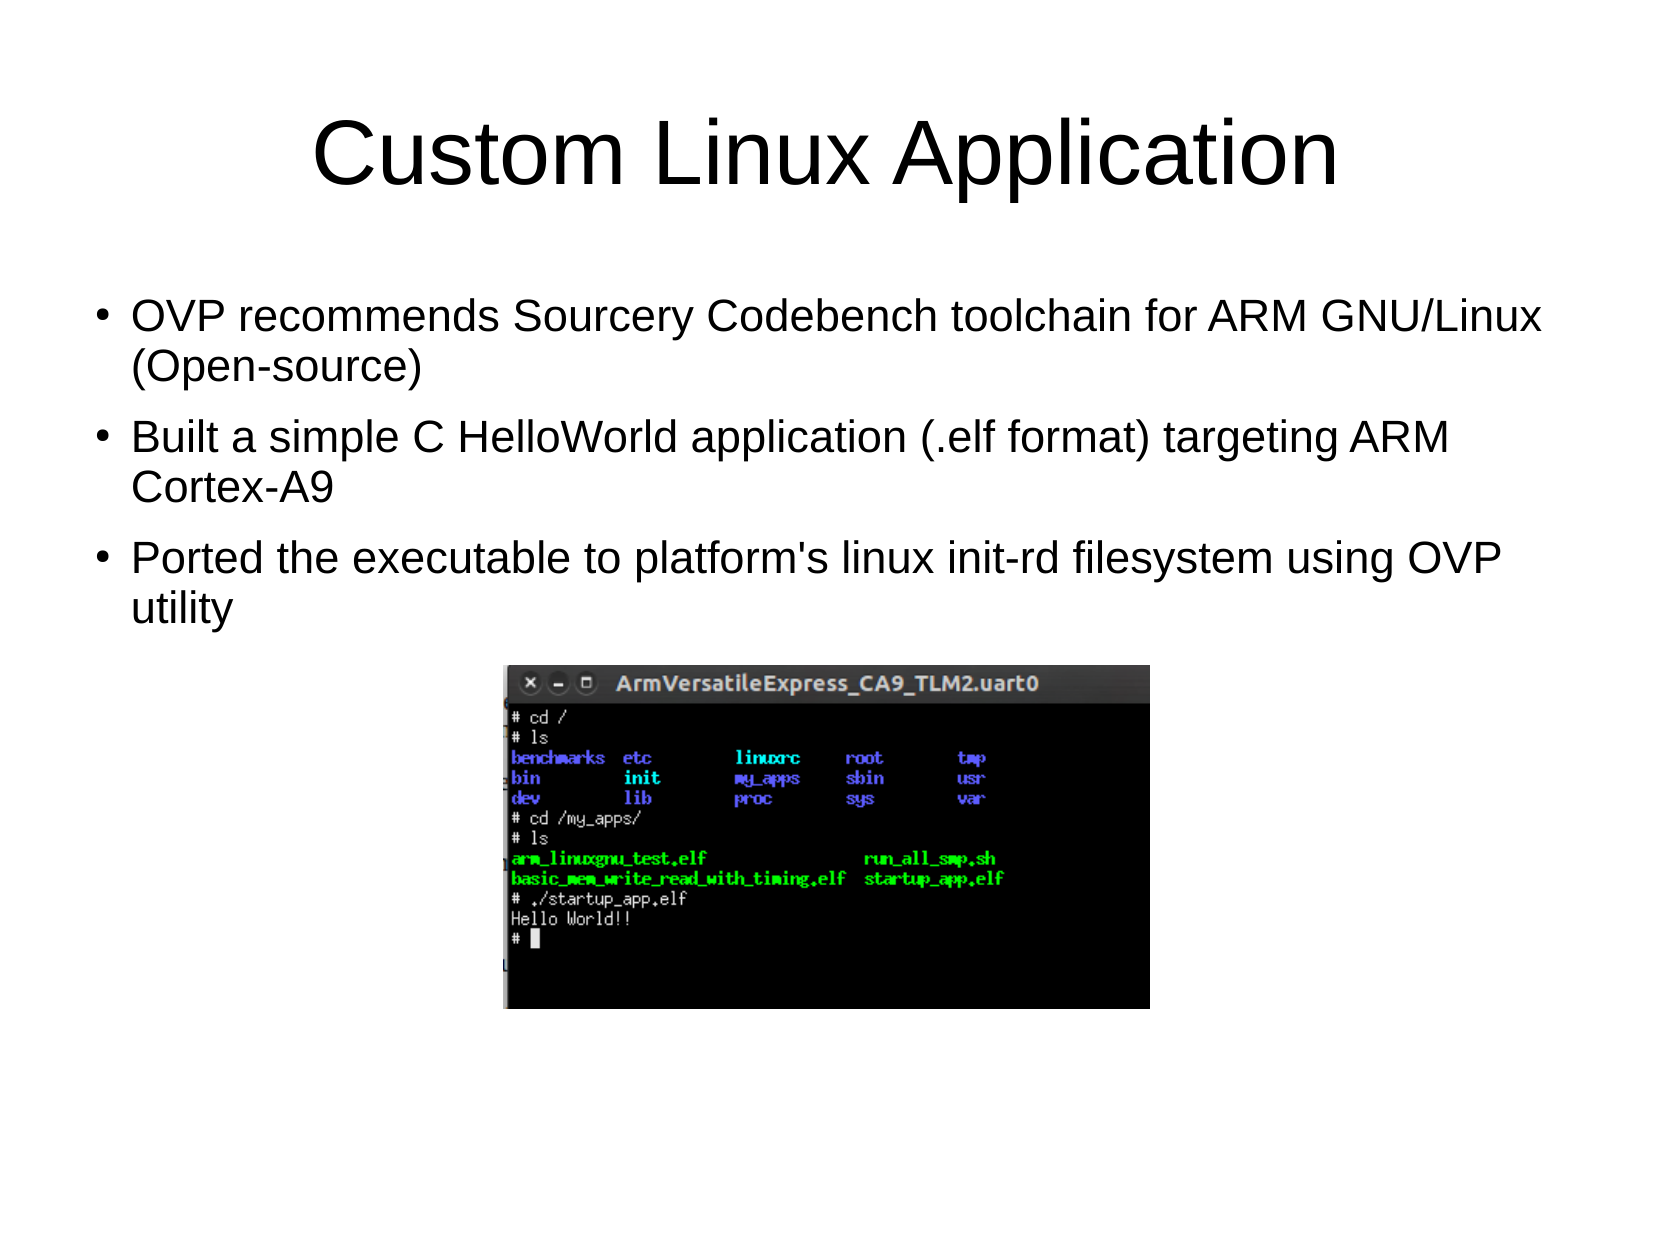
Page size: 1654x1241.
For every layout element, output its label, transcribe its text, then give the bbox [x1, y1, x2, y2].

picture [503, 665, 1150, 1009]
list OVP recommends Sourcery Codebench toolchain for ARM GNU/Linux (Open-source) Built a simple C HelloWorld application (.elf format) targeting ARM Cortex-A9 Ported the executable to platform's linux init-rd filesystem using OVP utility [82, 290, 1571, 634]
title Custom Linux Application [82, 49, 1571, 257]
